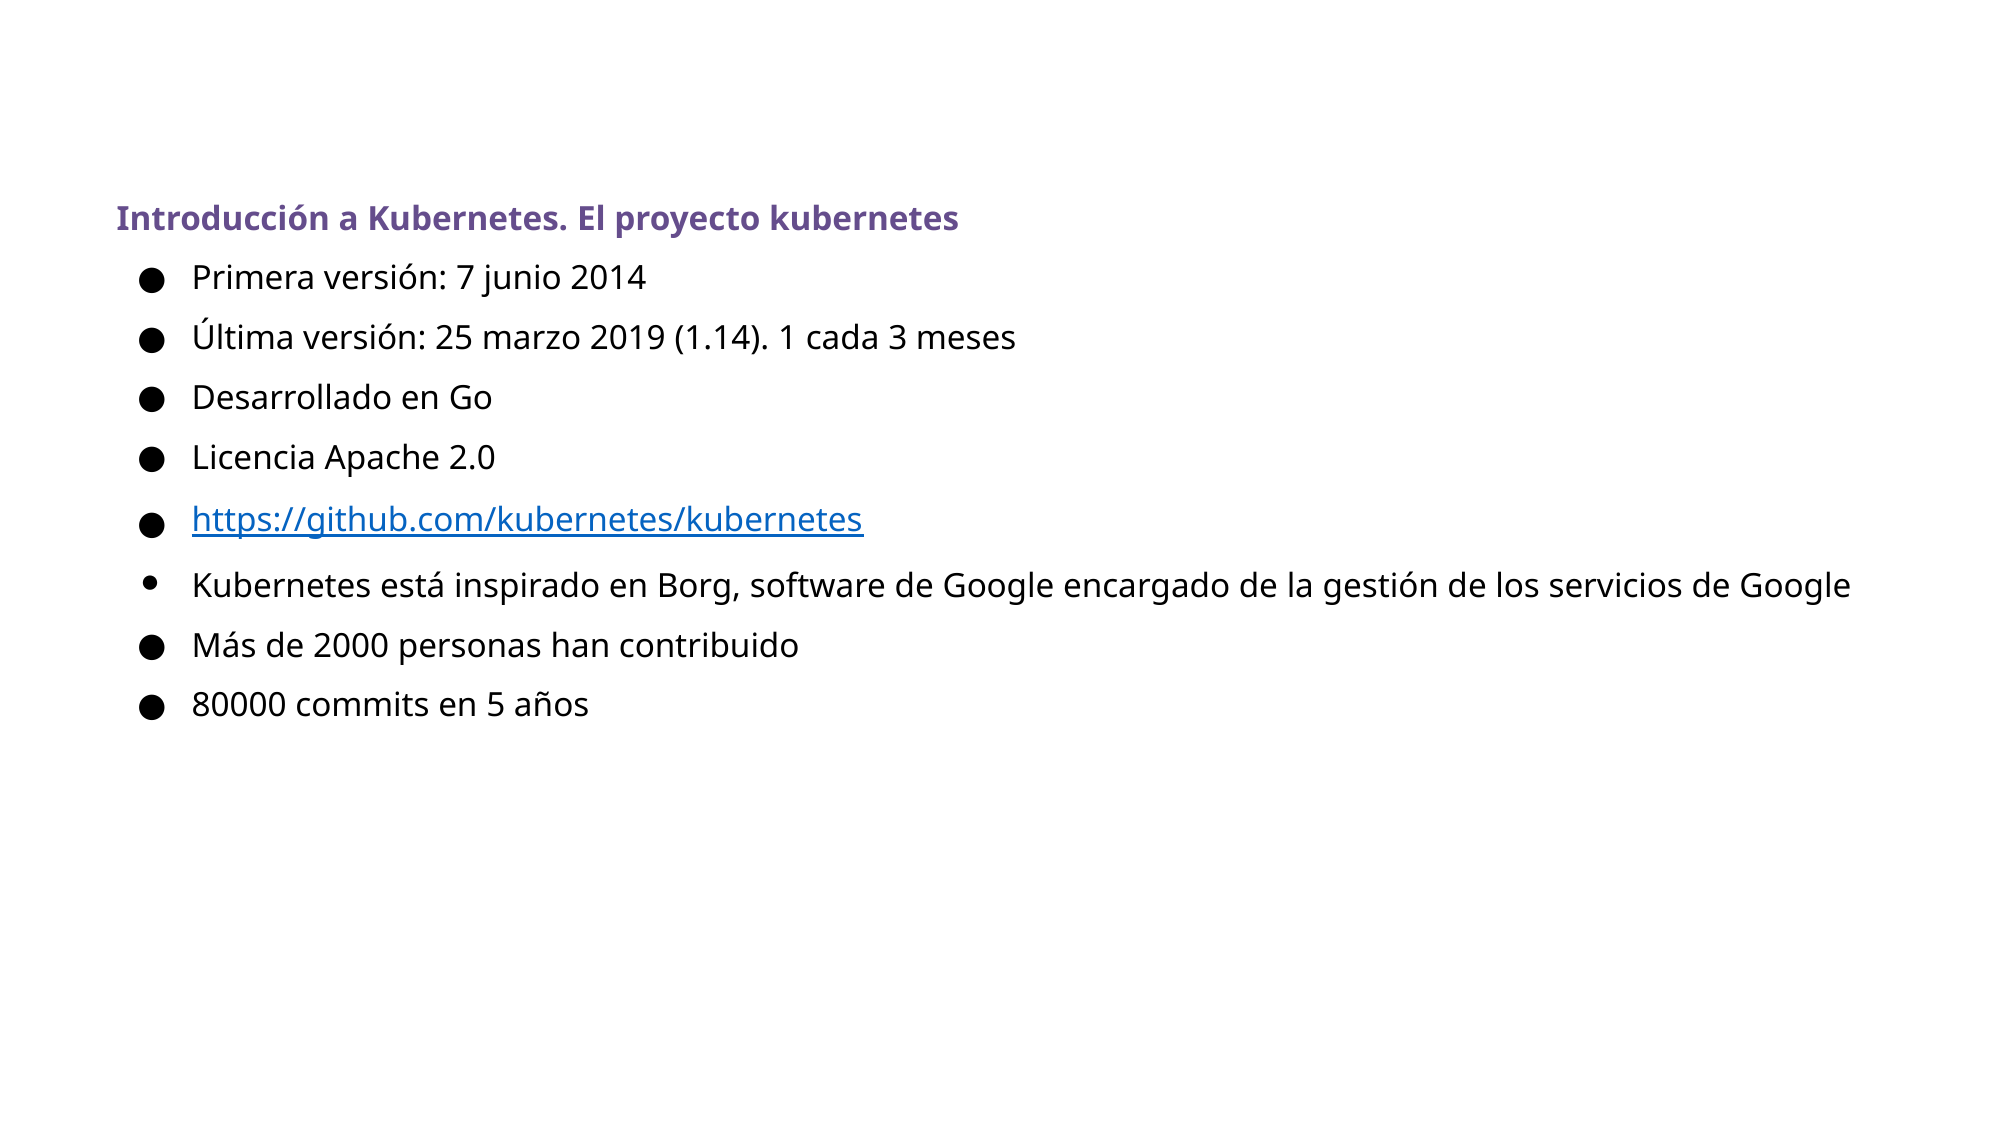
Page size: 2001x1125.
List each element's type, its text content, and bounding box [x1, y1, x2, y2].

text_box Introducción a Kubernetes. El proyecto kubernetes Primera versión: 7 junio 2014 Última versión: 25 marzo 2019 (1.14). 1 cada 3 meses Desarrollado en Go Licencia Apache 2.0 https://github.com/kubernetes/kubernetes Kubernetes está inspirado en Borg, software de Google encargado de la gestión de los servicios de Google Más de 2000 personas han contribuido 80000 commits en 5 años [101, 169, 1977, 382]
